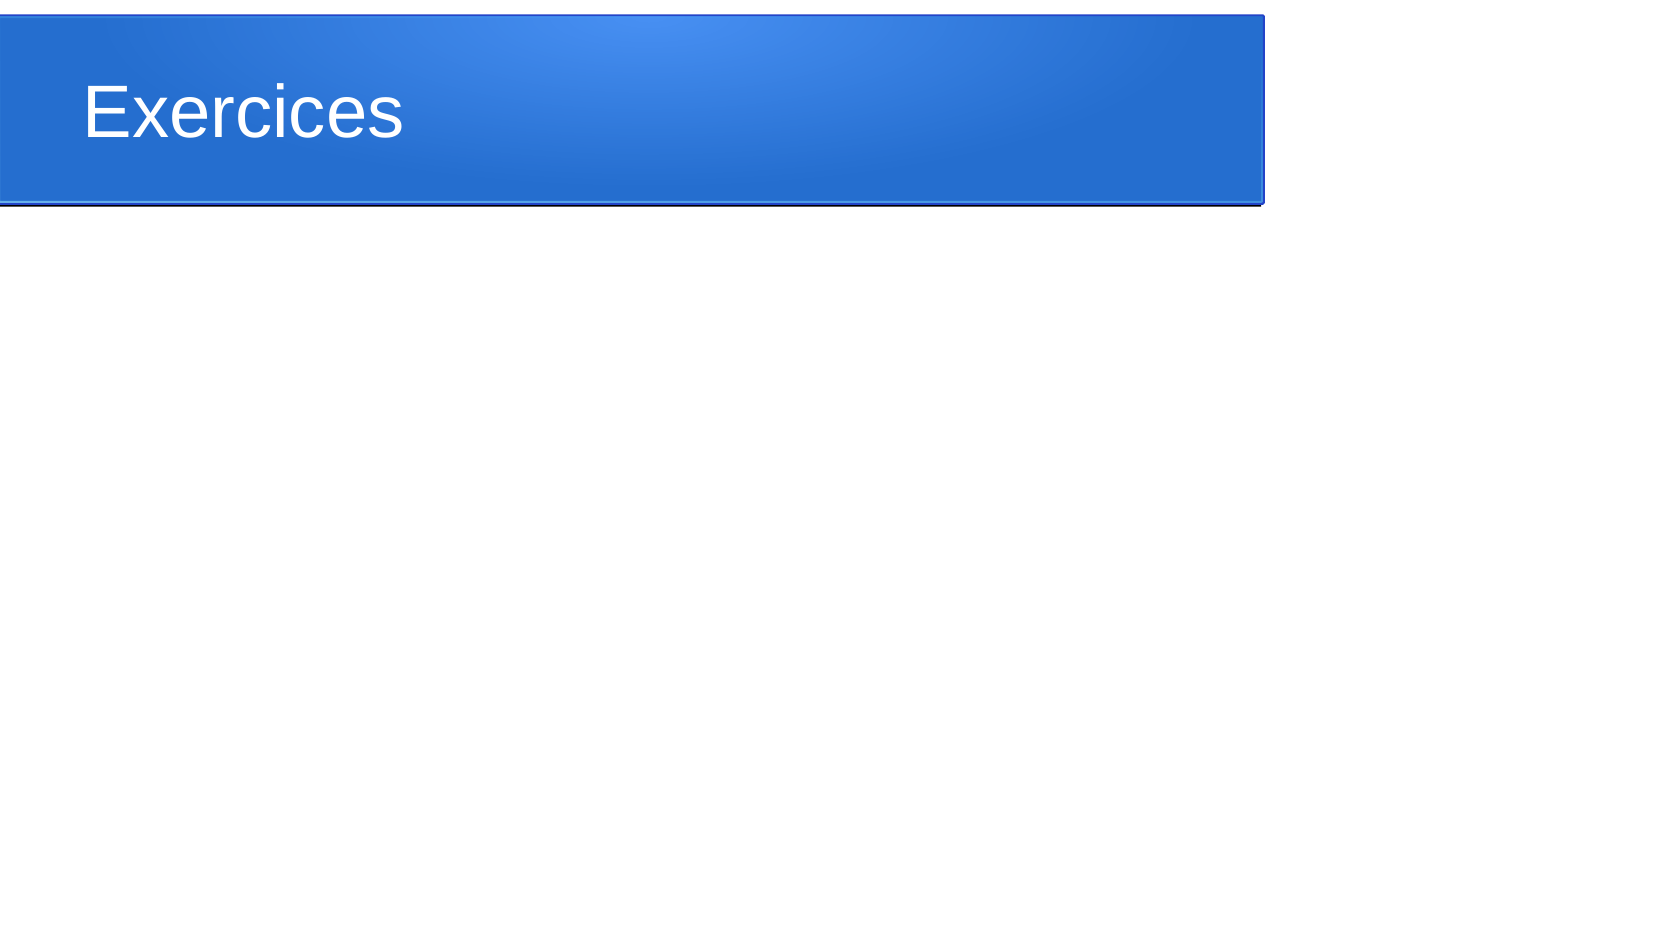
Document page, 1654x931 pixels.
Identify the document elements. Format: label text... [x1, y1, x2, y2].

title Exercices [82, 35, 1235, 189]
